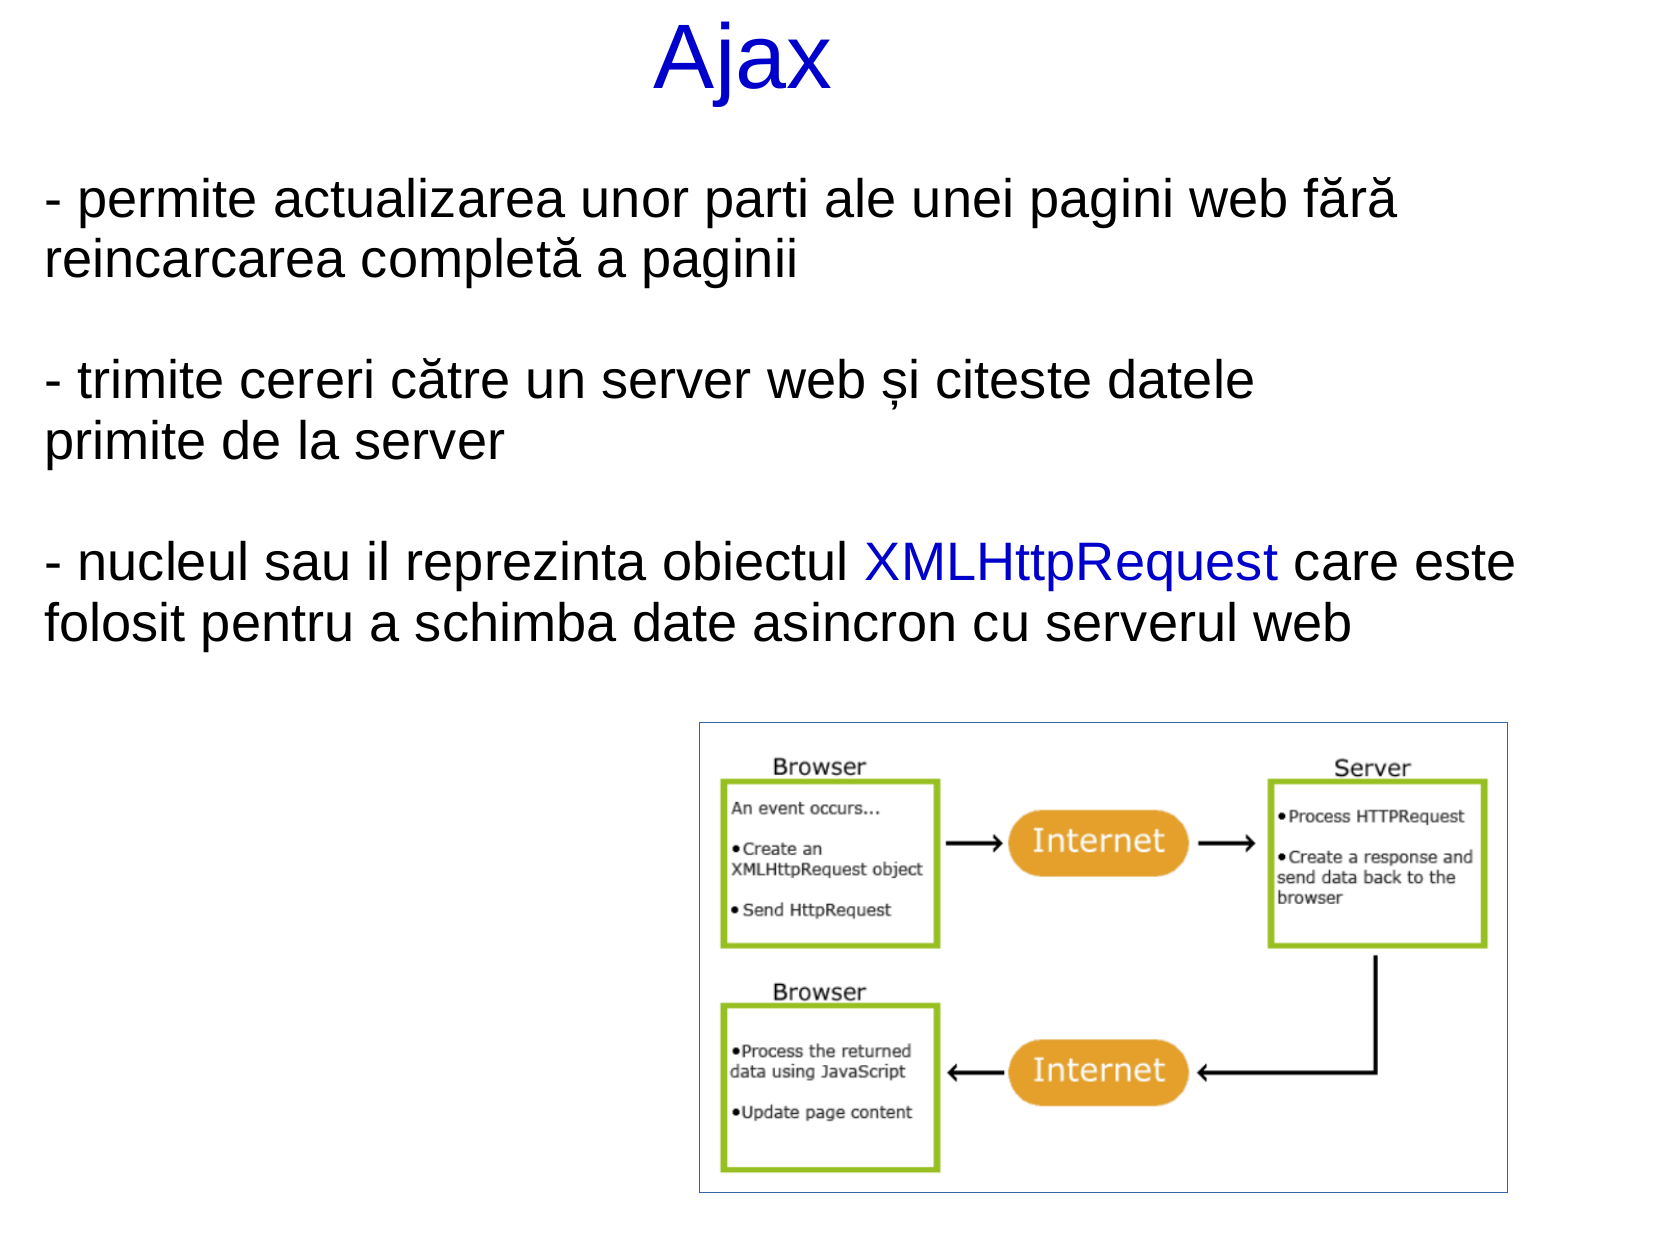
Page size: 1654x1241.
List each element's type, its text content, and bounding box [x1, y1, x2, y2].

picture [699, 722, 1508, 1193]
text_box - permite actualizarea unor parti ale unei pagini web fără reincarcarea completă a paginii - trimite cereri către un server web și citeste datele primite de la server - nucleul sau il reprezinta obiectul XMLHttpRequest care este folosit pentru a schimba date asincron cu serverul web [29, 100, 1636, 779]
text_box Ajax [639, 5, 848, 108]
